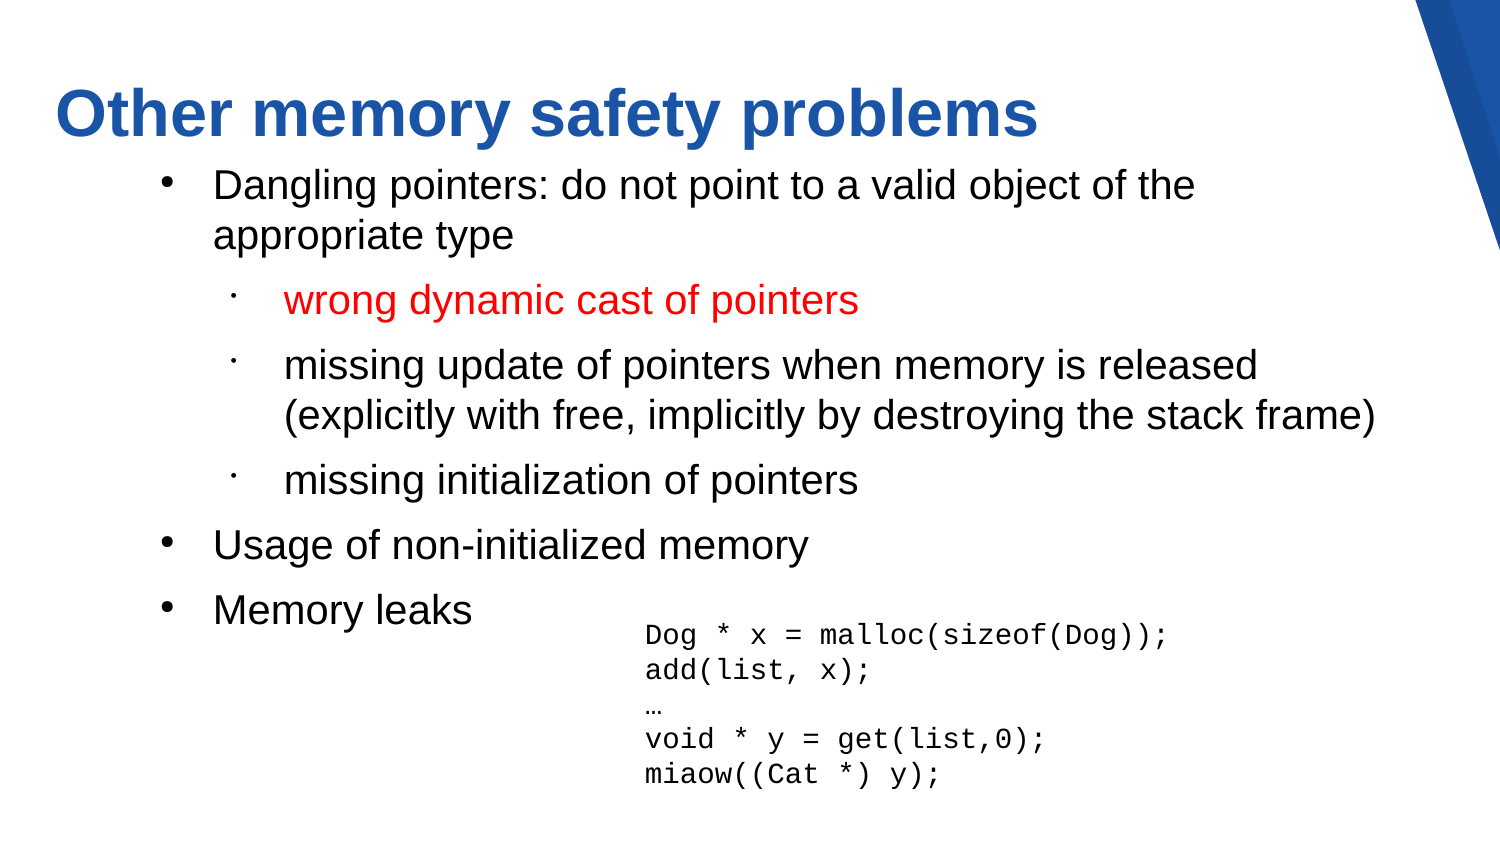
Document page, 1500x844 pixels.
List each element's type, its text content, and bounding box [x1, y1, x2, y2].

list Dog * x = malloc(sizeof(Dog)); add(list, x); … void * y = get(list,0); miaow((Cat *) y); [629, 600, 1500, 844]
title Other memory safety problems [40, 97, 1306, 166]
list Dangling pointers: do not point to a valid object of the appropriate type wrong dynamic cast of pointers missing update of pointers when memory is released (explicitly with free, implicitly by destroying the stack frame) missing initialization of pointers Usage of non-initialized memory Memory leaks [127, 142, 1411, 643]
